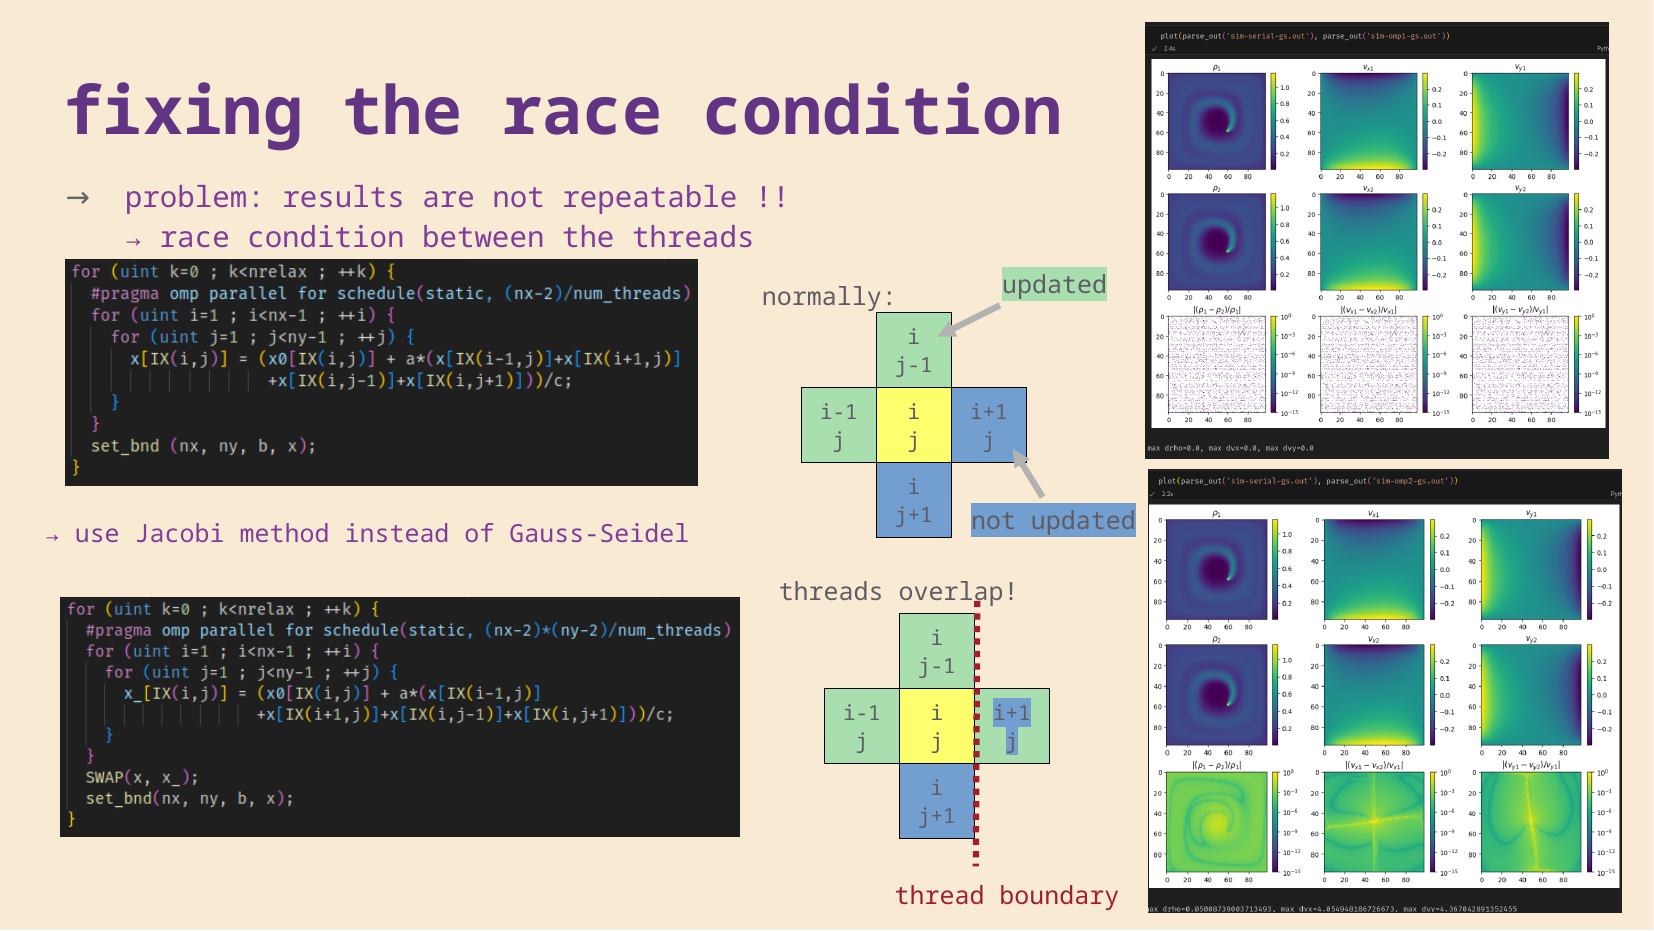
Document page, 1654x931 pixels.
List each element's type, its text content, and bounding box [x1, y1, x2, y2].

title fixing the race condition [33, 26, 1093, 191]
text_box i j-1 [899, 643, 975, 689]
text_box i j [877, 388, 951, 462]
picture [60, 597, 740, 837]
picture [65, 259, 698, 486]
list problem: results are not repeatable !! → race condition between the threads [65, 176, 1080, 260]
text_box i+1 j [951, 387, 1027, 463]
text_box i-1 j [824, 688, 900, 764]
text_box not updated [956, 495, 1201, 573]
text_box i-1 j [801, 387, 877, 463]
text_box i j+1 [876, 462, 952, 538]
text_box i j-1 [876, 317, 952, 388]
text_box normally: [747, 271, 973, 317]
text_box i+1 j [974, 688, 1050, 764]
text_box updated [987, 259, 1218, 306]
text_box i j [900, 689, 974, 763]
picture [1145, 22, 1609, 459]
picture [1148, 469, 1622, 913]
text_box i j+1 [899, 763, 975, 839]
text_box thread boundary [879, 870, 1170, 917]
text_box → use Jacobi method instead of Gauss-Seidel [30, 508, 769, 557]
text_box threads overlap! [764, 566, 1057, 643]
